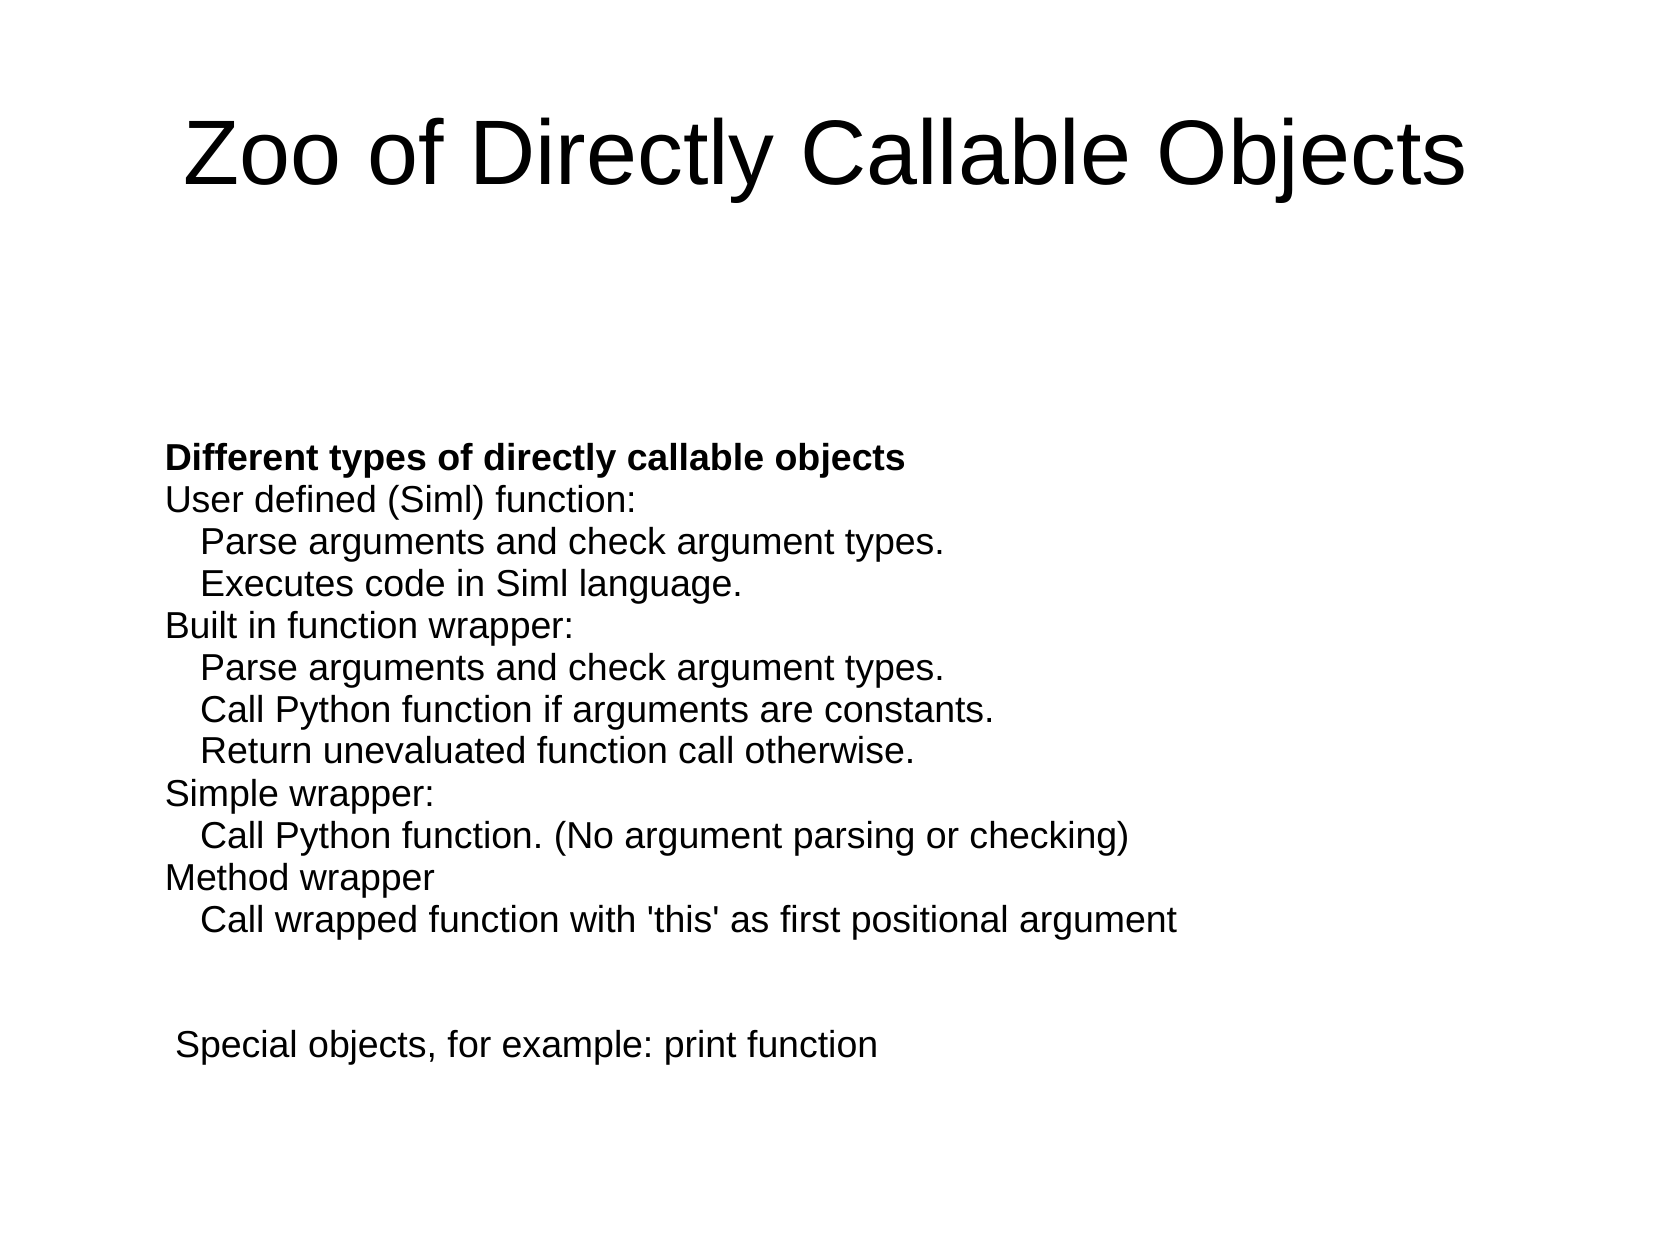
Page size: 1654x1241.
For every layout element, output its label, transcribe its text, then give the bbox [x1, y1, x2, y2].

title Zoo of Directly Callable Objects [82, 56, 1571, 250]
text_box Different types of directly callable objects User defined (Siml) function: Parse arguments and check argument types. Executes code in Siml language. Built in function wrapper: Parse arguments and check argument types. Call Python function if arguments are constants. Return unevaluated function call otherwise. Simple wrapper: Call Python function. (No argument parsing or checking) Method wrapper Call wrapped function with 'this' as first positional argument Special objects, for example: print function [150, 428, 1449, 1074]
